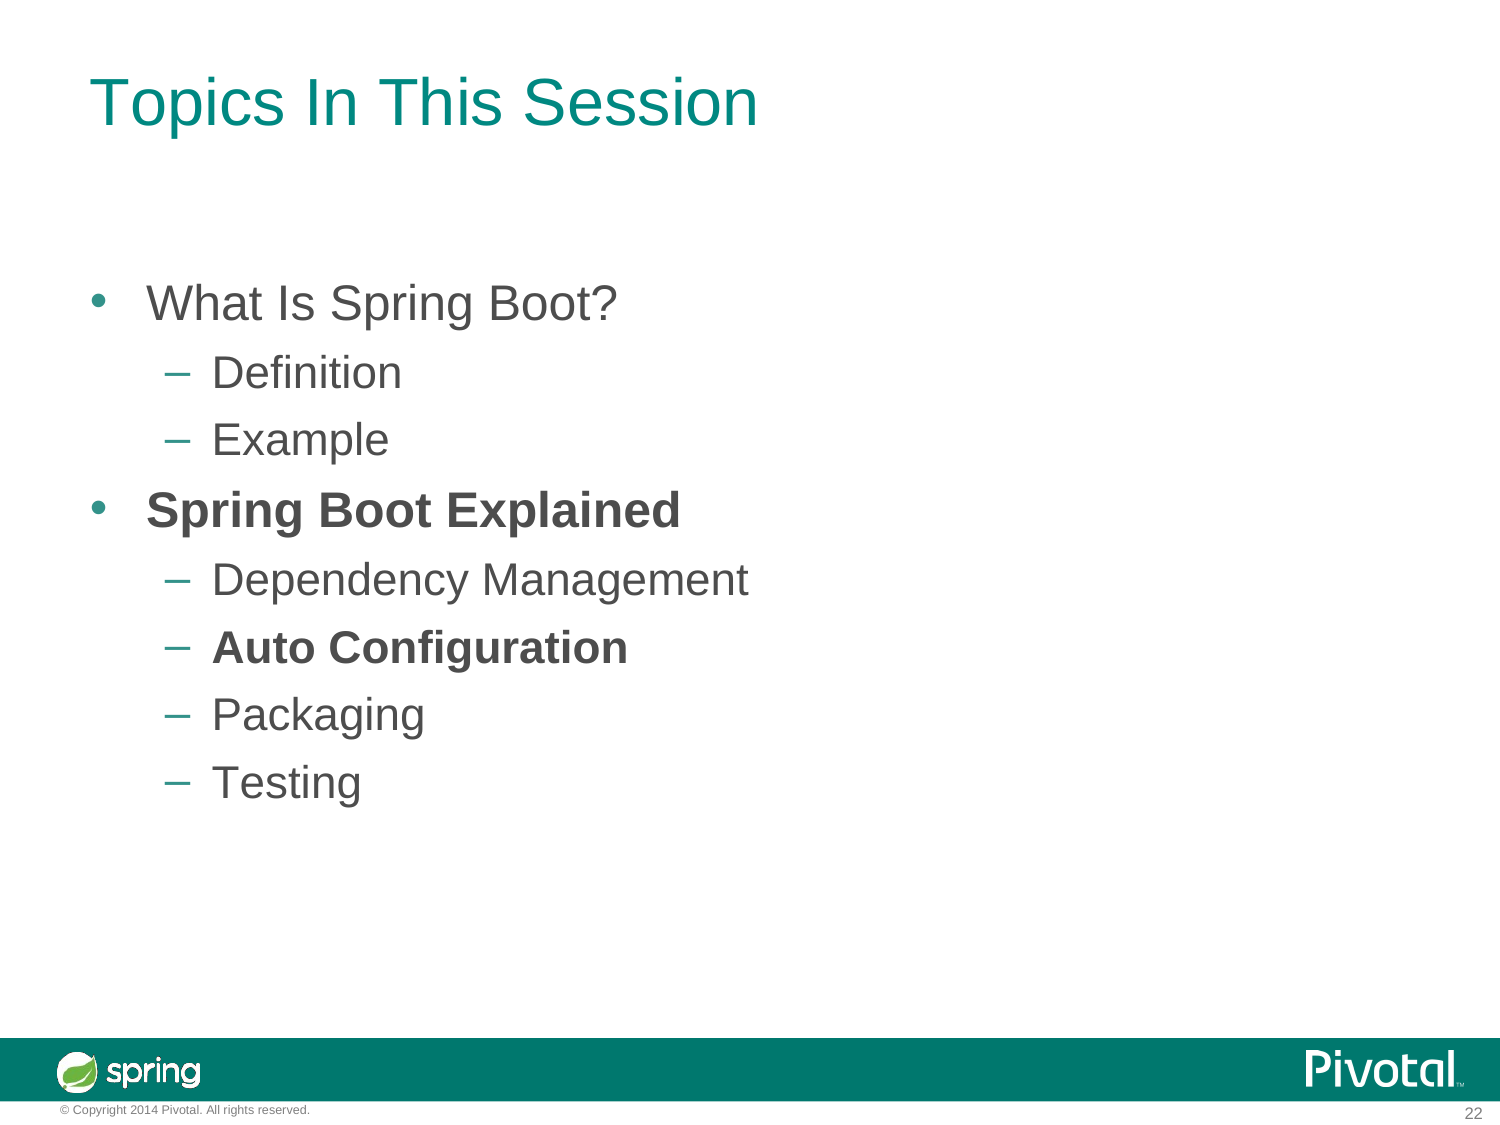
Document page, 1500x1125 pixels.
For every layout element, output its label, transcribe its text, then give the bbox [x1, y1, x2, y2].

list What Is Spring Boot? Definition Example Spring Boot Explained Dependency Management Auto Configuration Packaging Testing [75, 262, 1426, 931]
picture [1306, 1050, 1464, 1087]
title [75, 45, 1426, 233]
picture [32, 1041, 210, 1103]
